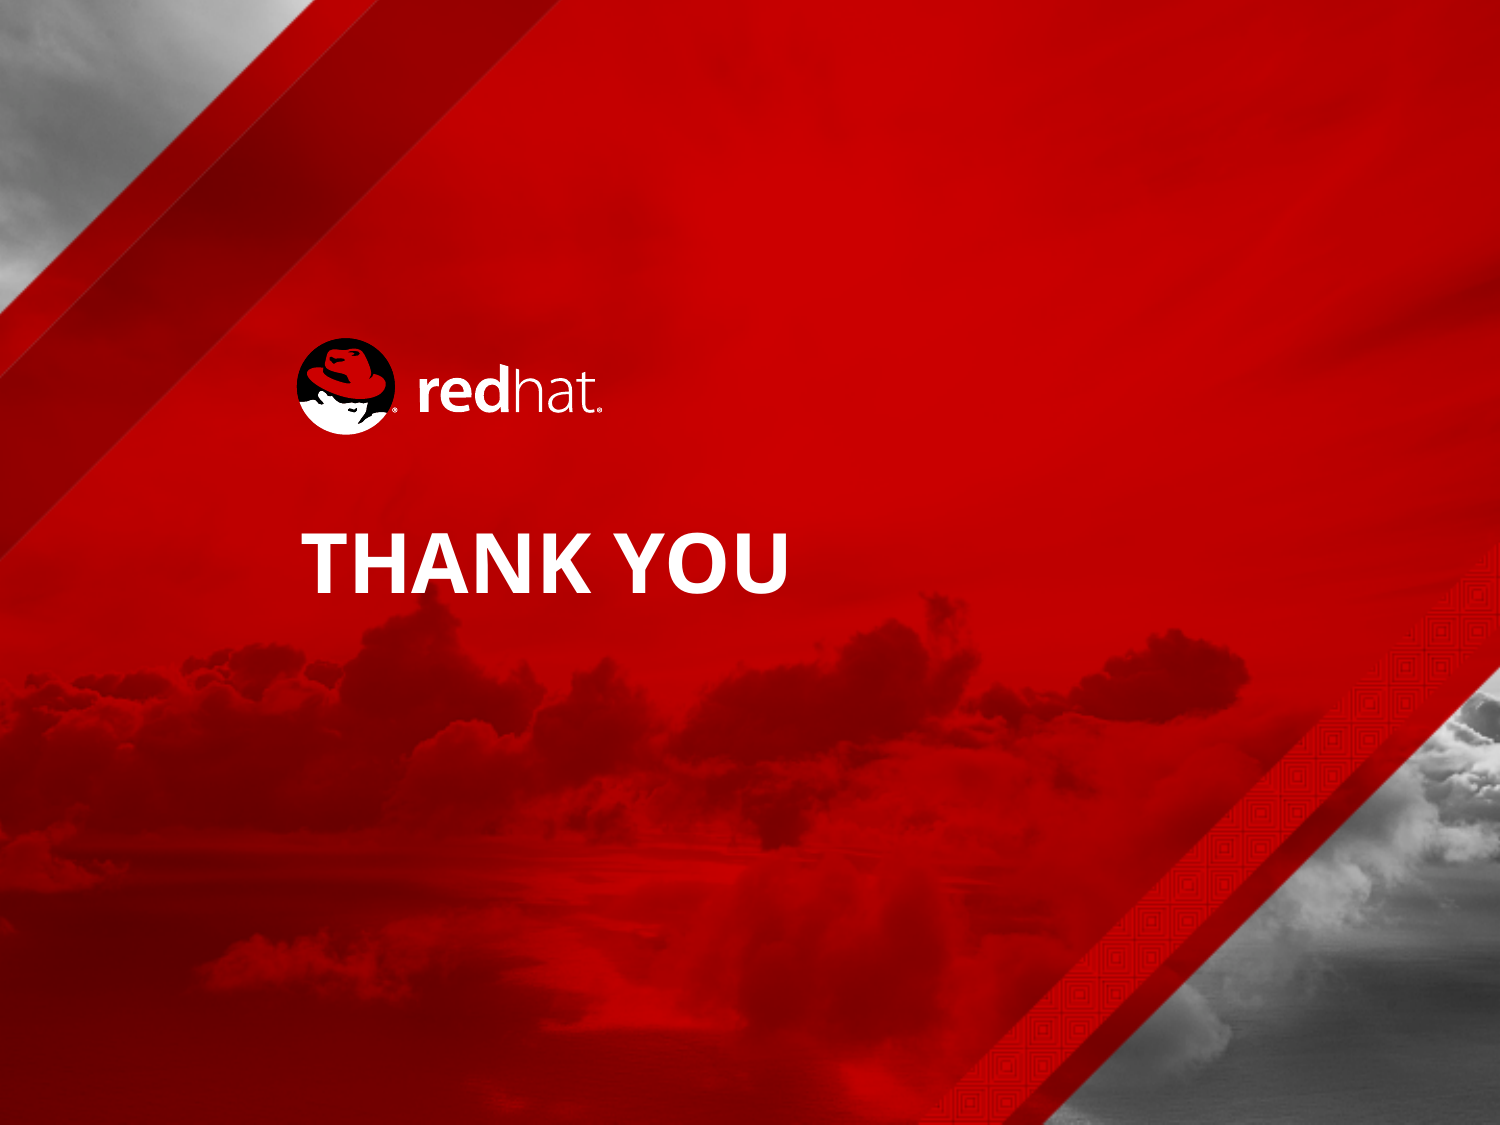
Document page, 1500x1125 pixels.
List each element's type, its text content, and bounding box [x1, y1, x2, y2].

title THANK YOU [300, 504, 1291, 717]
picture [0, 0, 1500, 1125]
